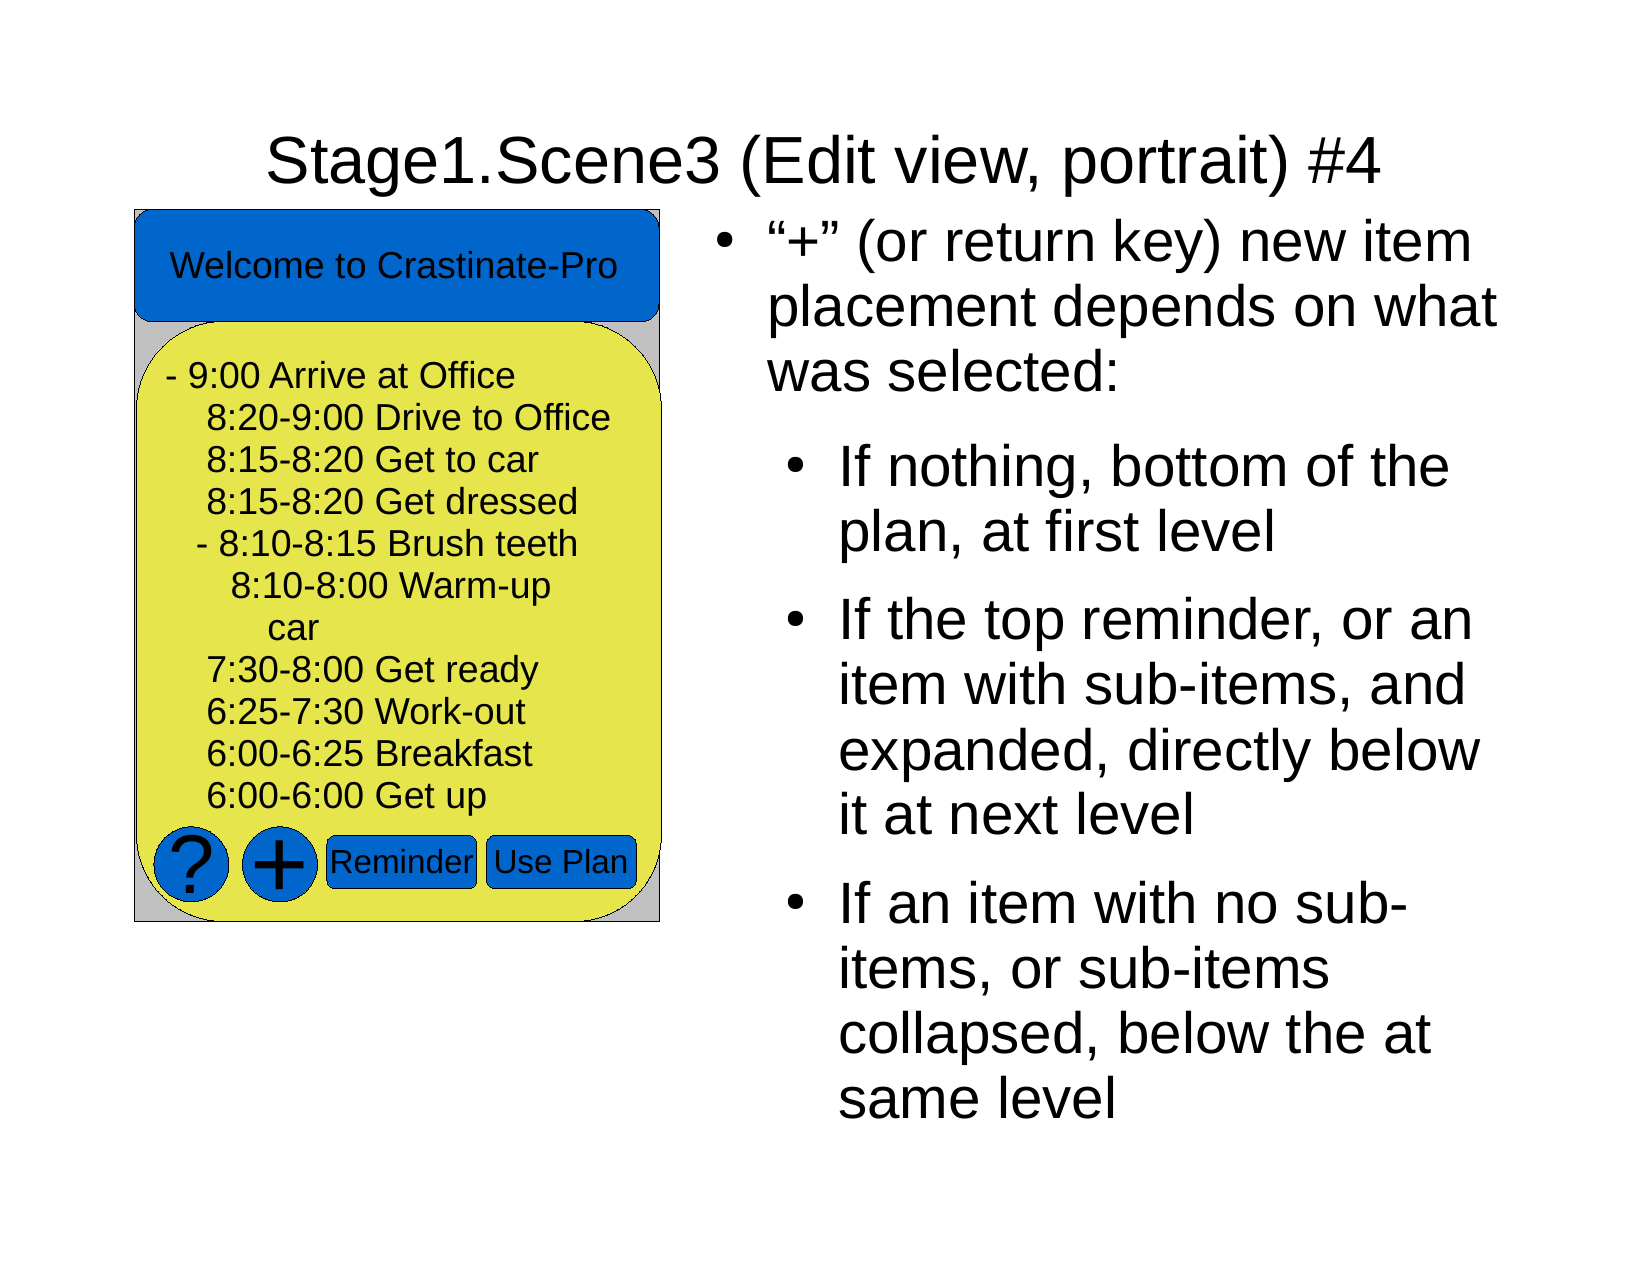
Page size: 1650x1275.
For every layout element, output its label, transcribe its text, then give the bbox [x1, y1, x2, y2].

text_box [584, 855, 660, 922]
text_box Welcome to Crastinate-Pro [134, 209, 660, 322]
list “+” (or return key) new item placement depends on what was selected: If nothing, bottom of the plan, at first level If the top reminder, or an item with sub-items, and expanded, directly below it at next level If an item with no sub-items, or sub-items collapsed, below the at same level [696, 209, 1522, 1129]
title Stage1.Scene3 (Edit view, portrait) #4 [135, 112, 1515, 210]
text_box Reminder [326, 835, 477, 889]
text_box ? [153, 826, 229, 902]
text_box [134, 209, 147, 222]
text_box [646, 209, 660, 226]
text_box - 9:00 Arrive at Office 8:20-9:00 Drive to Office 8:15-8:20 Get to car 8:15-8:20 Get dressed - 8:10-8:15 Brush teeth 8:10-8:00 Warm-up car 7:30-8:00 Get ready 6:25-7:30 Work-out 6:00-6:25 Breakfast 6:00-6:00 Get up [136, 321, 662, 922]
text_box [134, 309, 214, 922]
text_box + [242, 826, 318, 902]
text_box Use Plan [486, 835, 637, 889]
text_box [592, 304, 660, 388]
